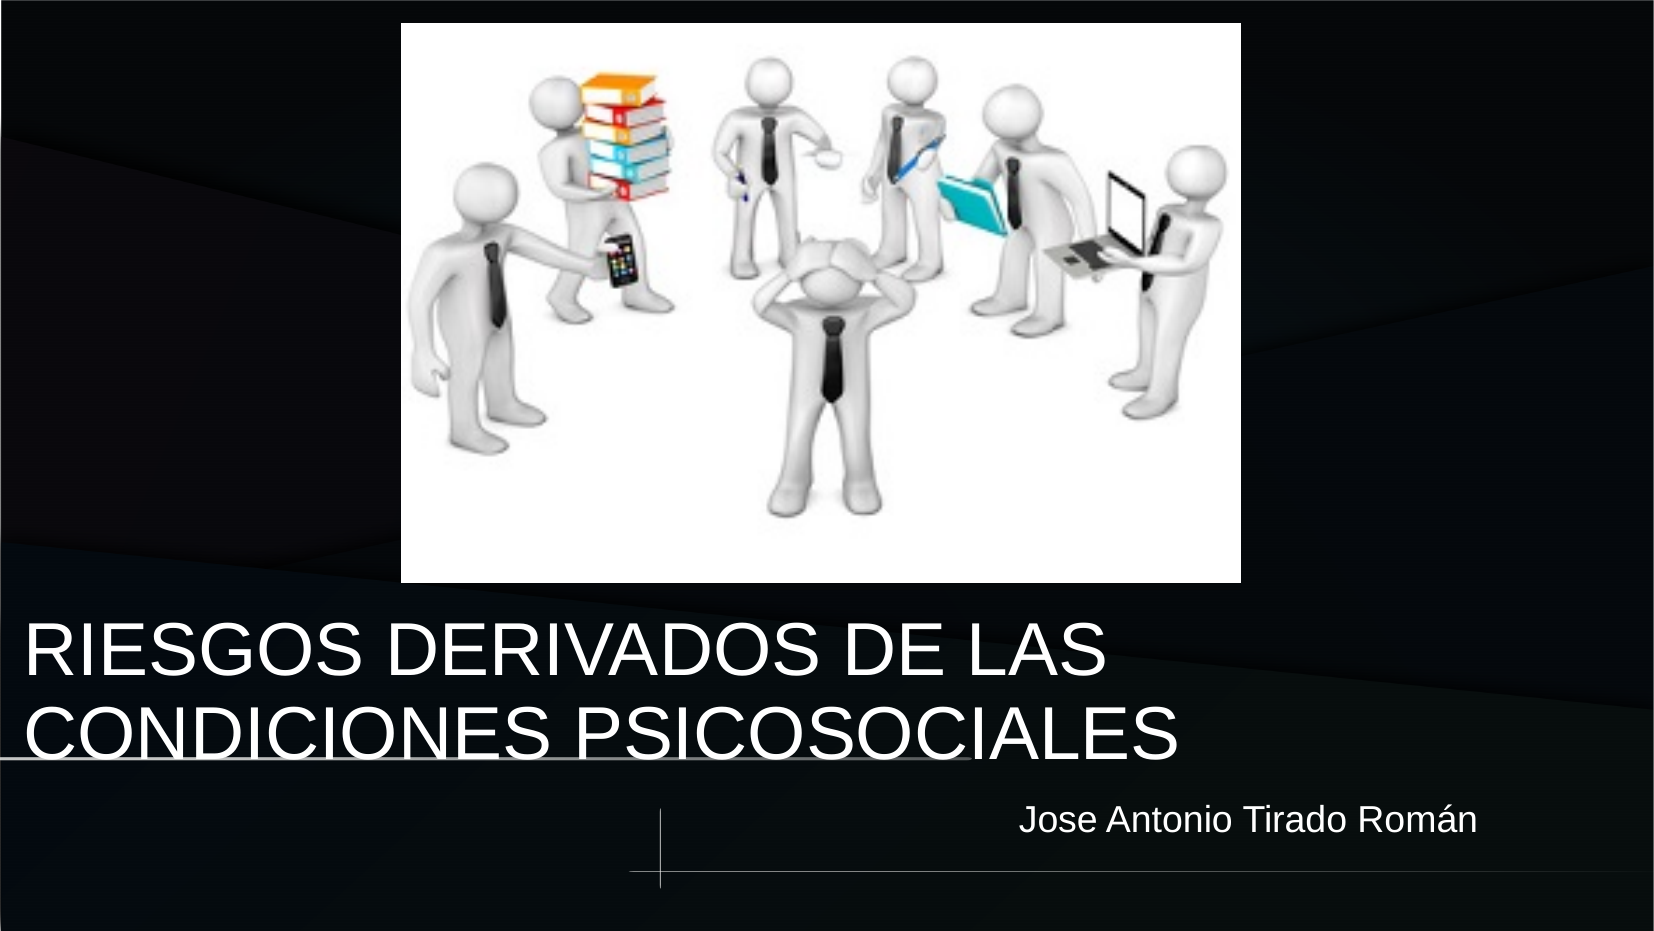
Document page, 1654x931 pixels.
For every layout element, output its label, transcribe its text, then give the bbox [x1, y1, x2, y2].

title RIESGOS DERIVADOS DE LAS CONDICIONES PSICOSOCIALES [23, 607, 1501, 776]
picture [0, 0, 1654, 931]
text_box Jose Antonio Tirado Román [1003, 791, 1630, 849]
